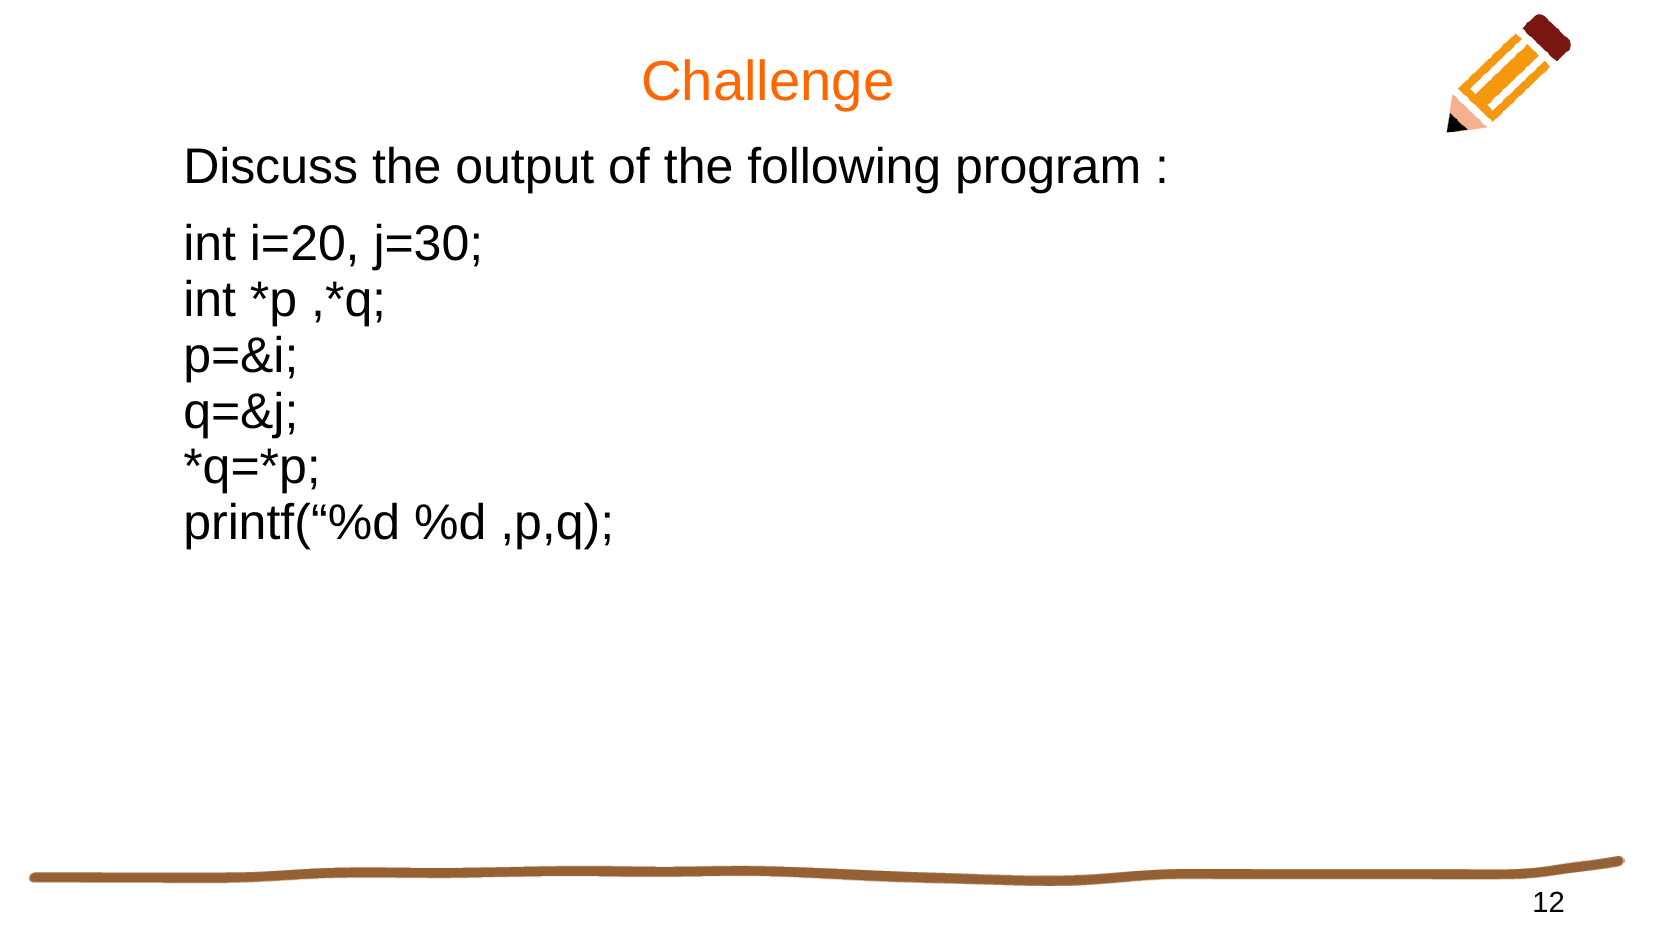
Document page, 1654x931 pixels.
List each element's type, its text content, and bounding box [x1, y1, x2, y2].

title Challenge [88, 29, 1447, 133]
picture [1446, 14, 1571, 133]
picture [29, 856, 1625, 886]
list Discuss the output of the following program : int i=20, j=30; int *p ,*q; p=&i; q=&j; *q=*p; printf(“%d %d ,p,q); [112, 137, 1487, 788]
